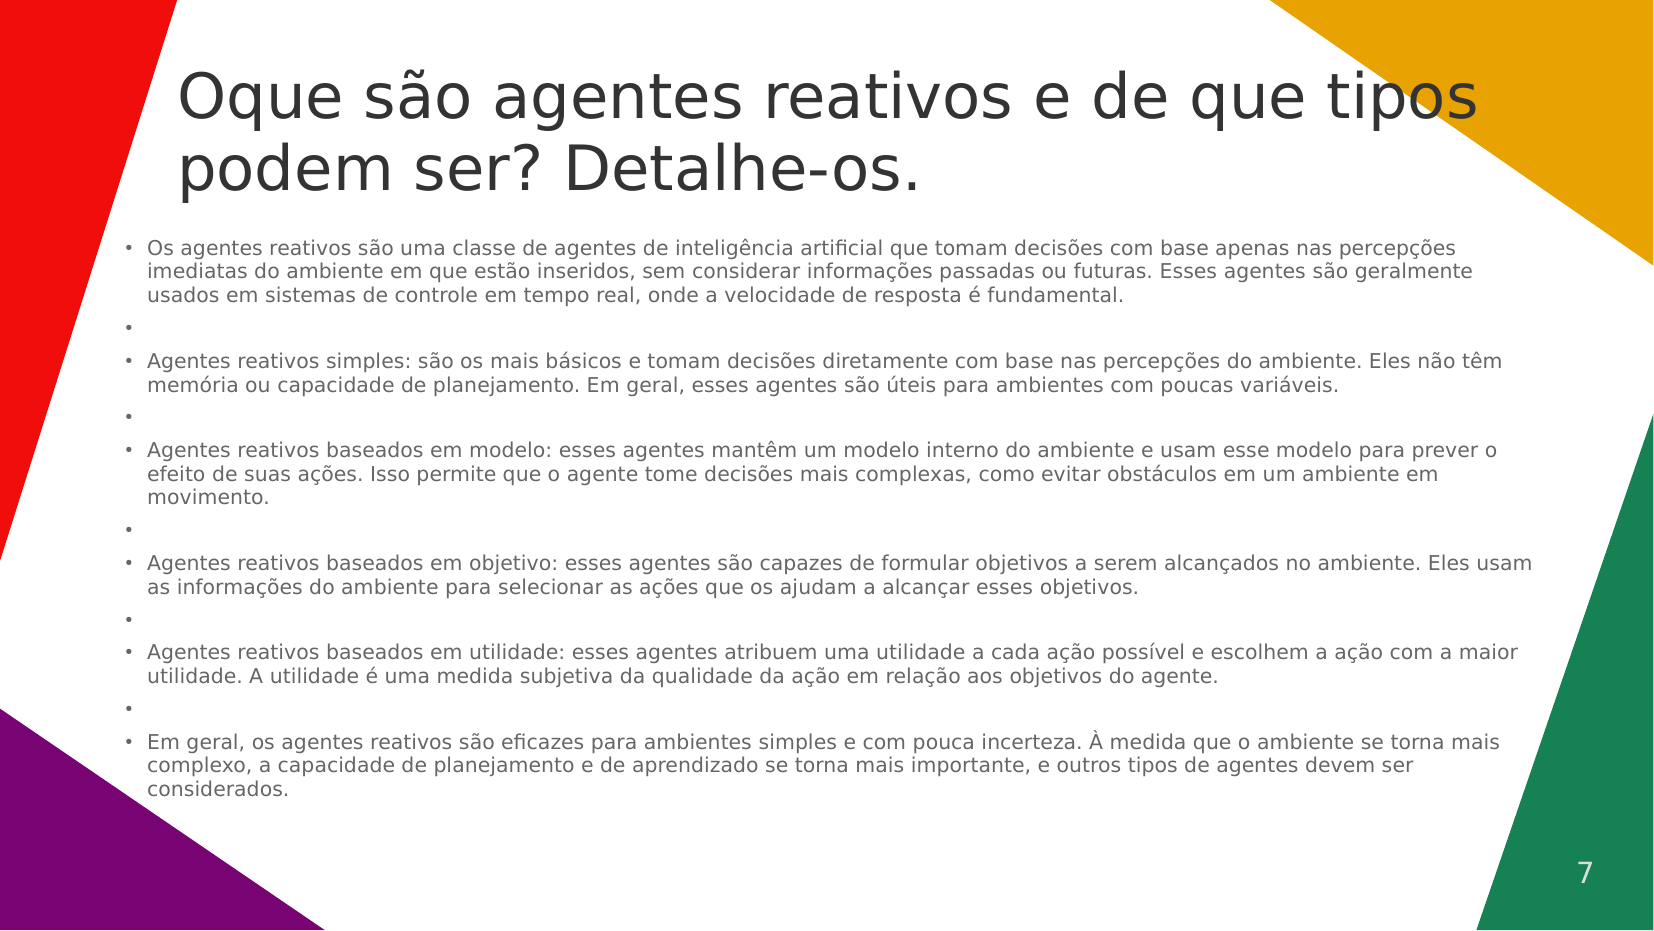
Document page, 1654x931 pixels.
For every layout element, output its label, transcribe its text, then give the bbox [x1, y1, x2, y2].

list Os agentes reativos são uma classe de agentes de inteligência artificial que tomam decisões com base apenas nas percepções imediatas do ambiente em que estão inseridos, sem considerar informações passadas ou futuras. Esses agentes são geralmente usados em sistemas de controle em tempo real, onde a velocidade de resposta é fundamental. Agentes reativos simples: são os mais básicos e tomam decisões diretamente com base nas percepções do ambiente. Eles não têm memória ou capacidade de planejamento. Em geral, esses agentes são úteis para ambientes com poucas variáveis. Agentes reativos baseados em modelo: esses agentes mantêm um modelo interno do ambiente e usam esse modelo para prever o efeito de suas ações. Isso permite que o agente tome decisões mais complexas, como evitar obstáculos em um ambiente em movimento. Agentes reativos baseados em objetivo: esses agentes são capazes de formular objetivos a serem alcançados no ambiente. Eles usam as informações do ambiente para selecionar as ações que os ajudam a alcançar esses objetivos. Agentes reativos baseados em utilidade: esses agentes atribuem uma utilidade a cada ação possível e escolhem a ação com a maior utilidade. A utilidade é uma medida subjetiva da qualidade da ação em relação aos objetivos do agente. Em geral, os agentes reativos são eficazes para ambientes simples e com pouca incerteza. À medida que o ambiente se torna mais complexo, a capacidade de planejamento e de aprendizado se torna mais importante, e outros tipos de agentes devem ser considerados. [118, 236, 1536, 827]
title Oque são agentes reativos e de que tipos podem ser? Detalhe-os. [177, 59, 1536, 207]
